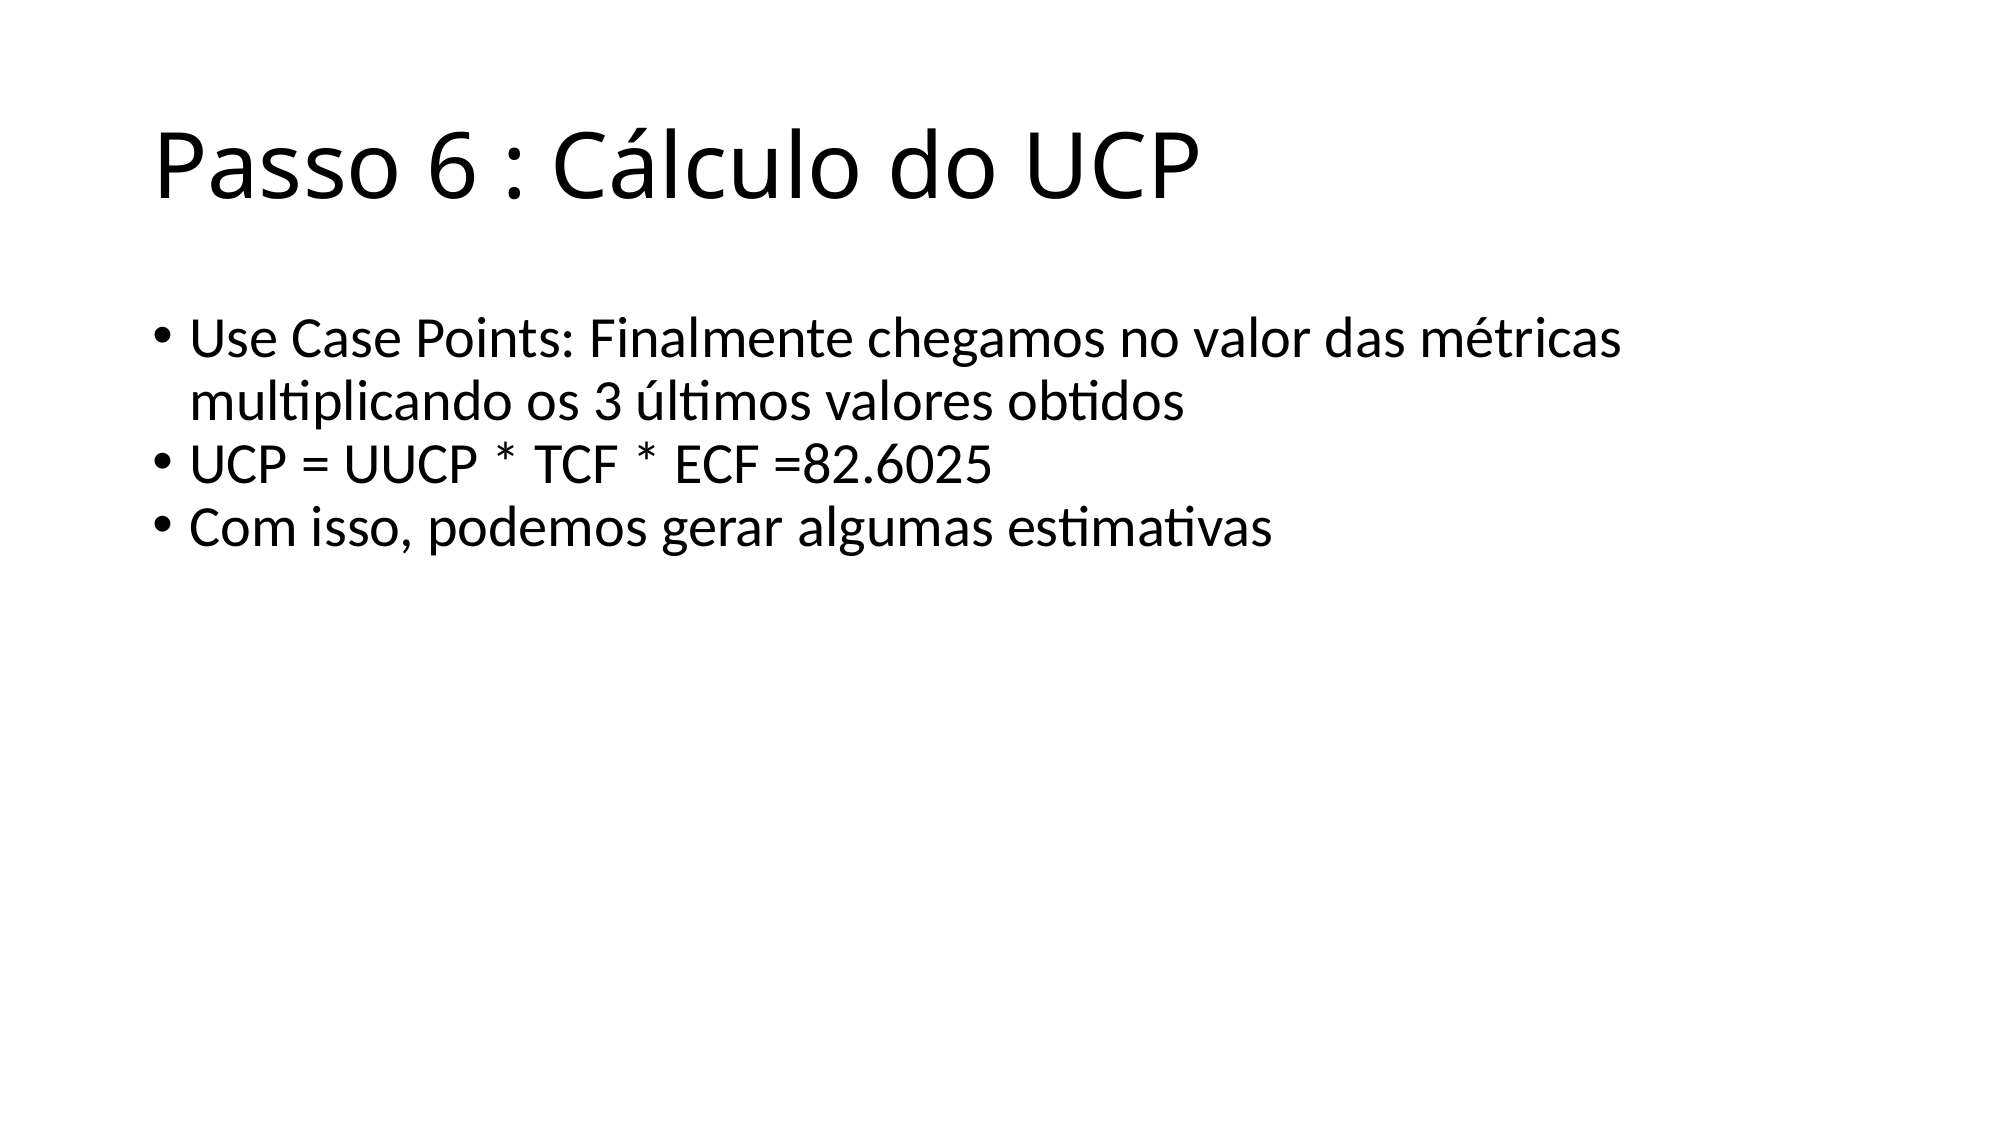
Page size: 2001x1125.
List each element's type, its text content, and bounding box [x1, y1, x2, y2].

text_box Use Case Points: Finalmente chegamos no valor das métricas multiplicando os 3 últimos valores obtidos UCP = UUCP * TCF * ECF =82.6025 Com isso, podemos gerar algumas estimativas [137, 299, 1863, 1014]
text_box Passo 6 : Cálculo do UCP [137, 59, 1863, 278]
